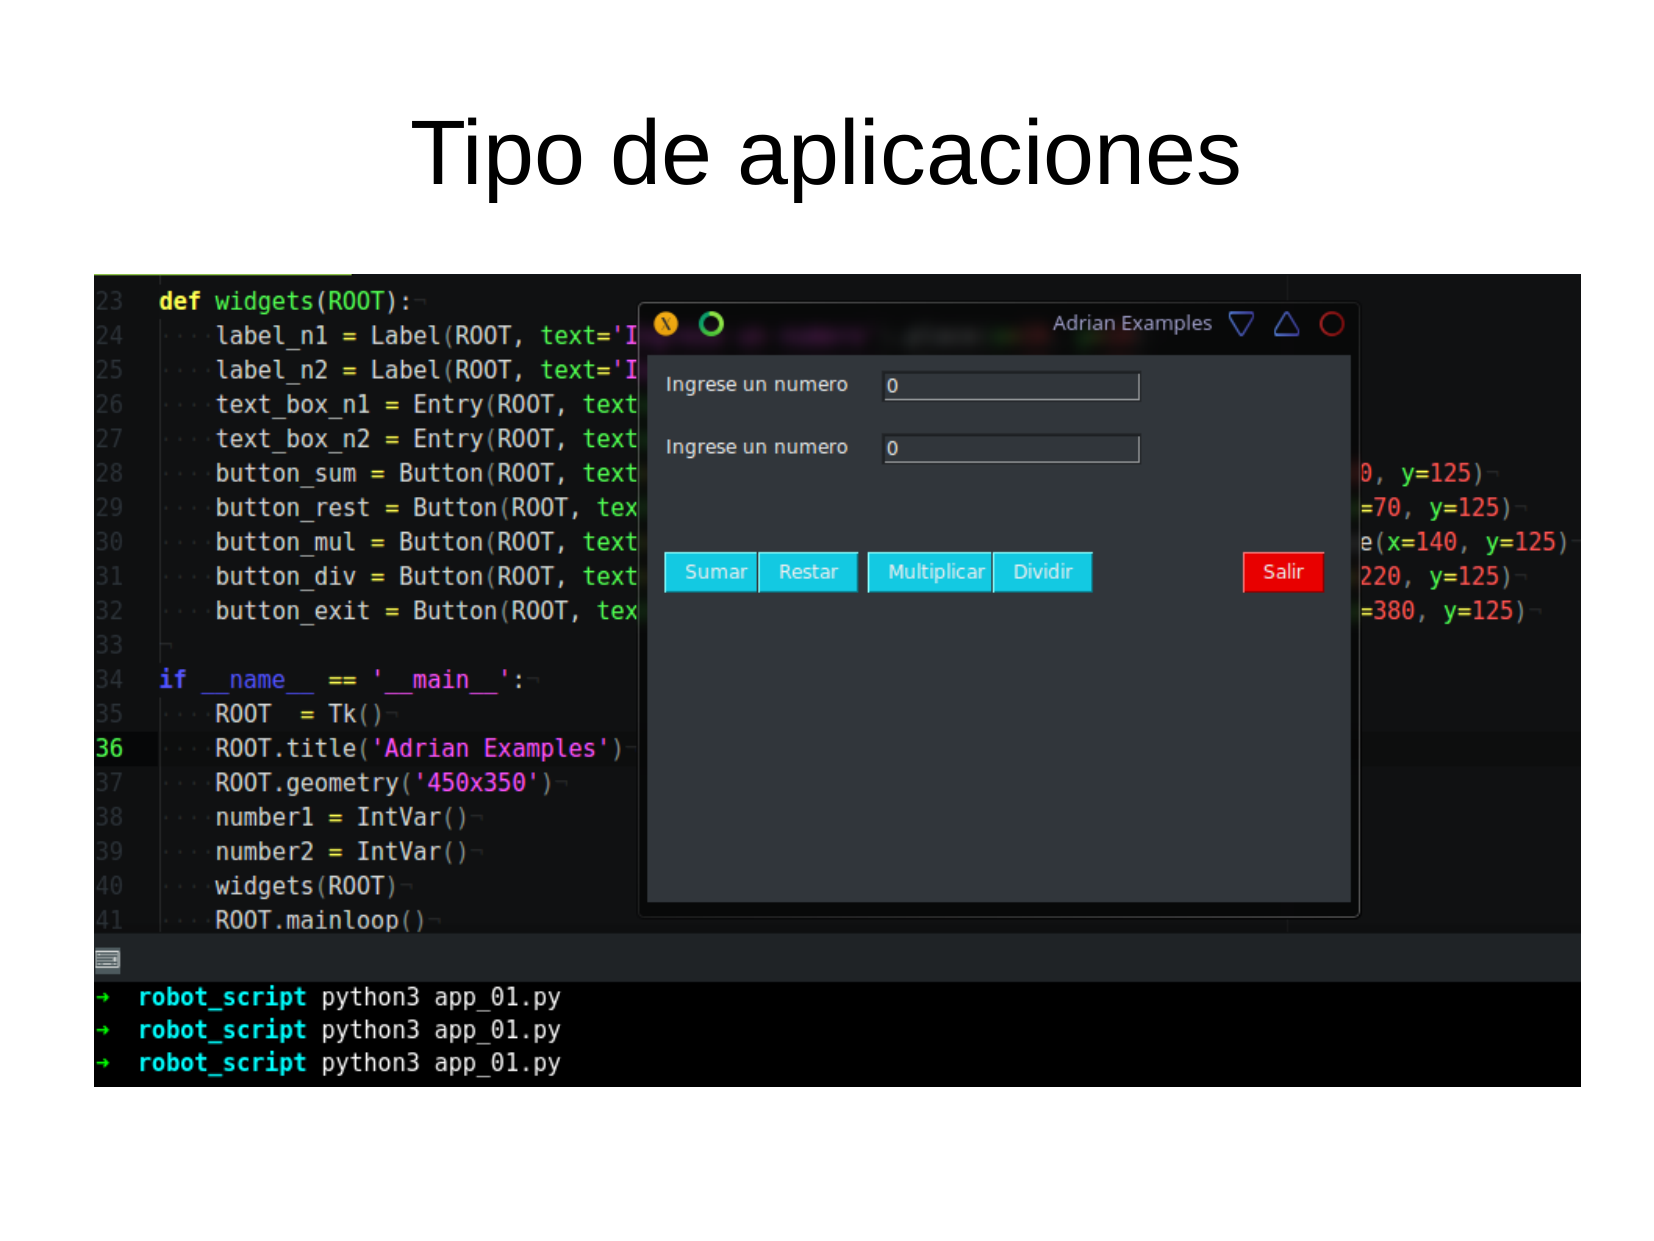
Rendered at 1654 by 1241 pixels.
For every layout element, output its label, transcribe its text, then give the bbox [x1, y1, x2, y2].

picture [94, 274, 1581, 1087]
title Tipo de aplicaciones [82, 49, 1571, 257]
